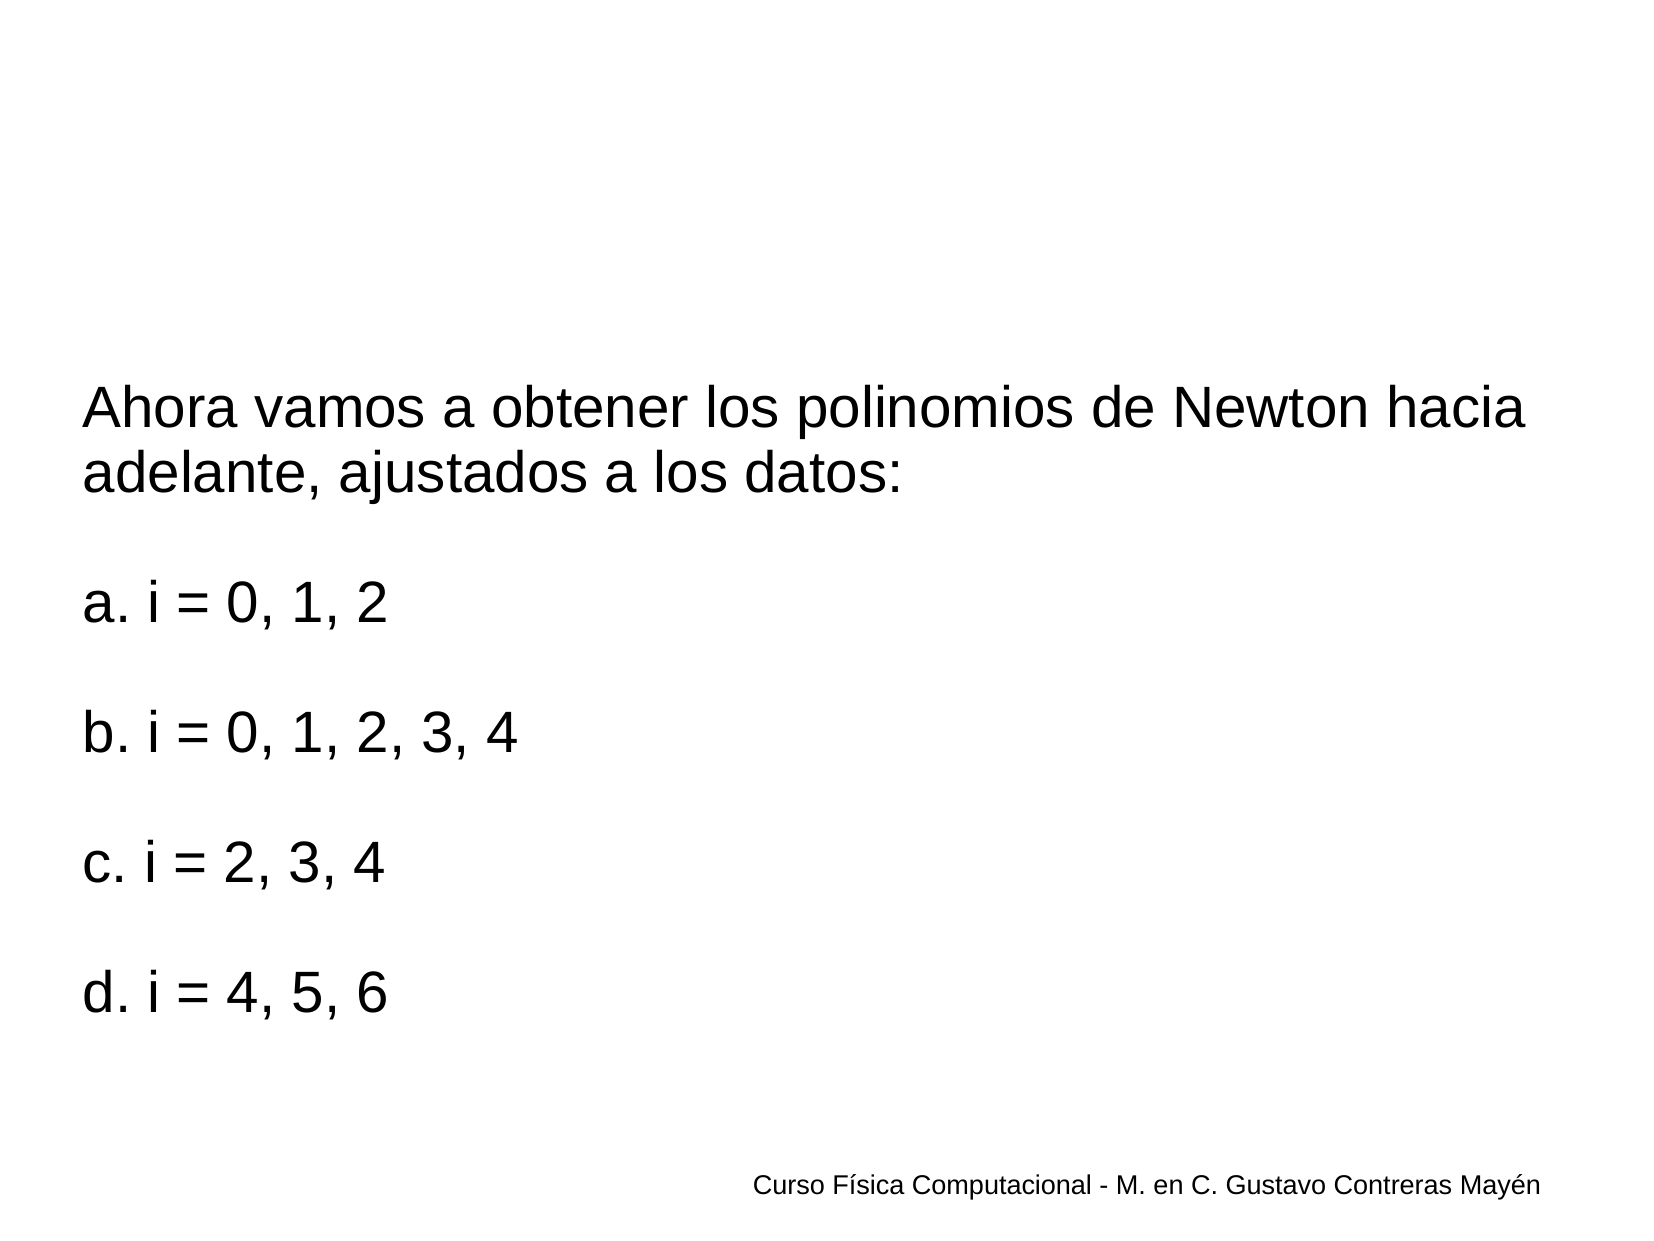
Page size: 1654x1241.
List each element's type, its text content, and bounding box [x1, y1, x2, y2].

subtitle Ahora vamos a obtener los polinomios de Newton hacia adelante, ajustados a los datos: a. i = 0, 1, 2 b. i = 0, 1, 2, 3, 4 c. i = 2, 3, 4 d. i = 4, 5, 6 [82, 290, 1571, 1109]
